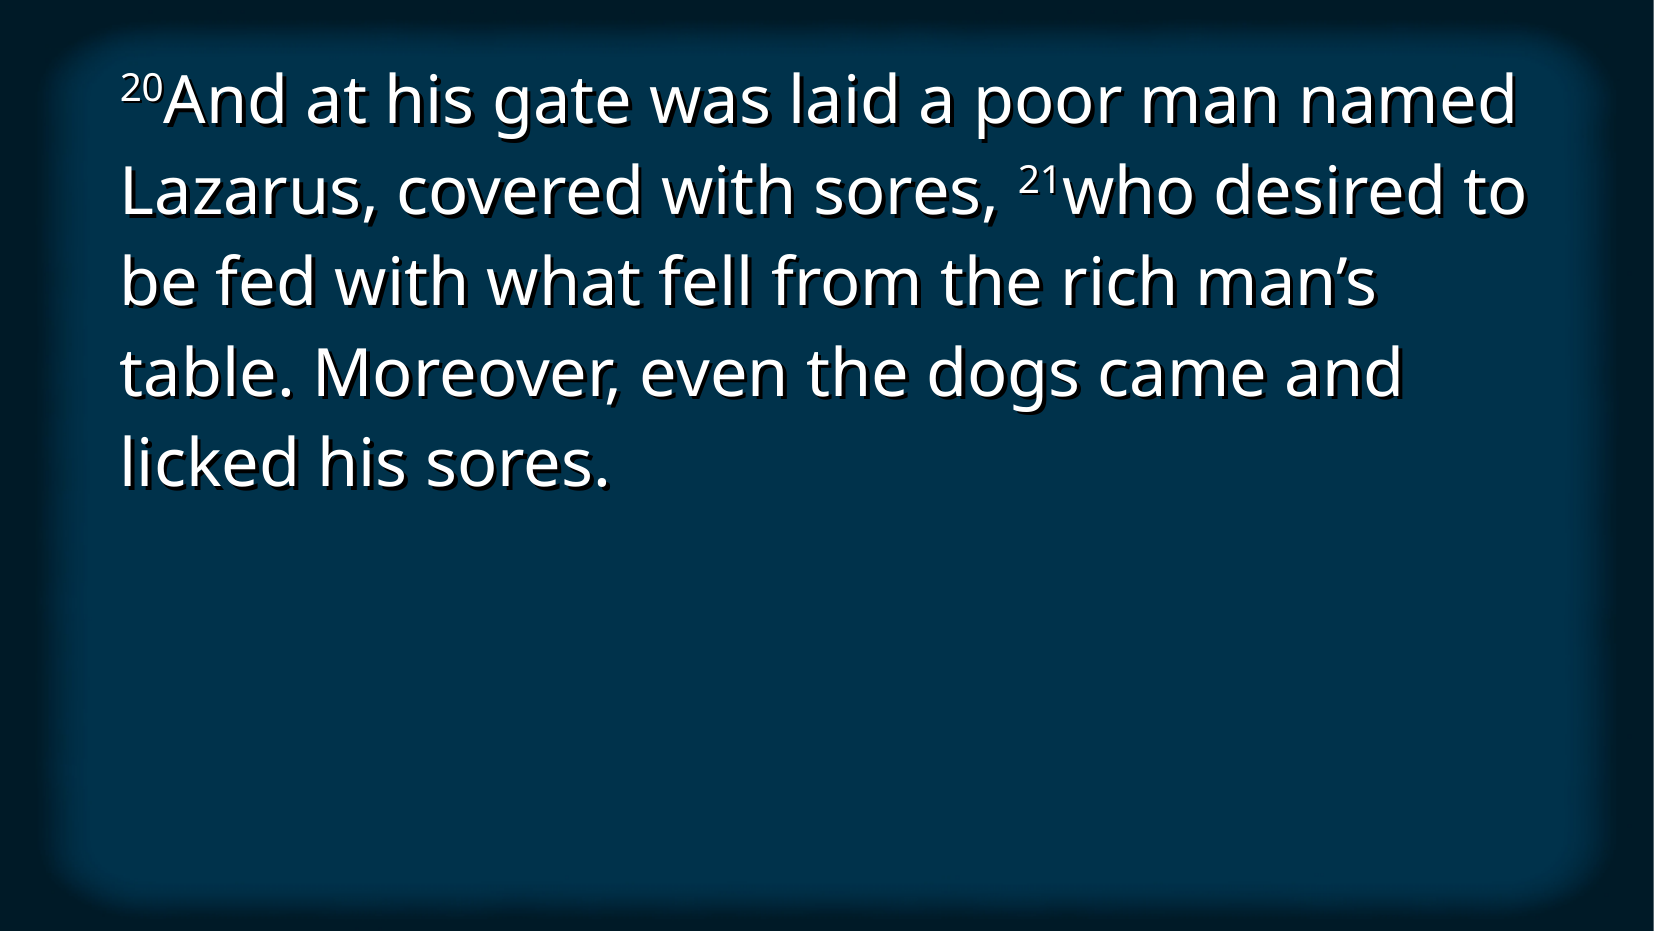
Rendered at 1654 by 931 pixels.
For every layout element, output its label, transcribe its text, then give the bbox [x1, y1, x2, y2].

picture [0, 0, 1654, 931]
text_box 20And at his gate was laid a poor man named Lazarus, covered with sores, 21who desired to be fed with what fell from the rich man’s table. Moreover, even the dogs came and licked his sores. [105, 45, 1561, 504]
